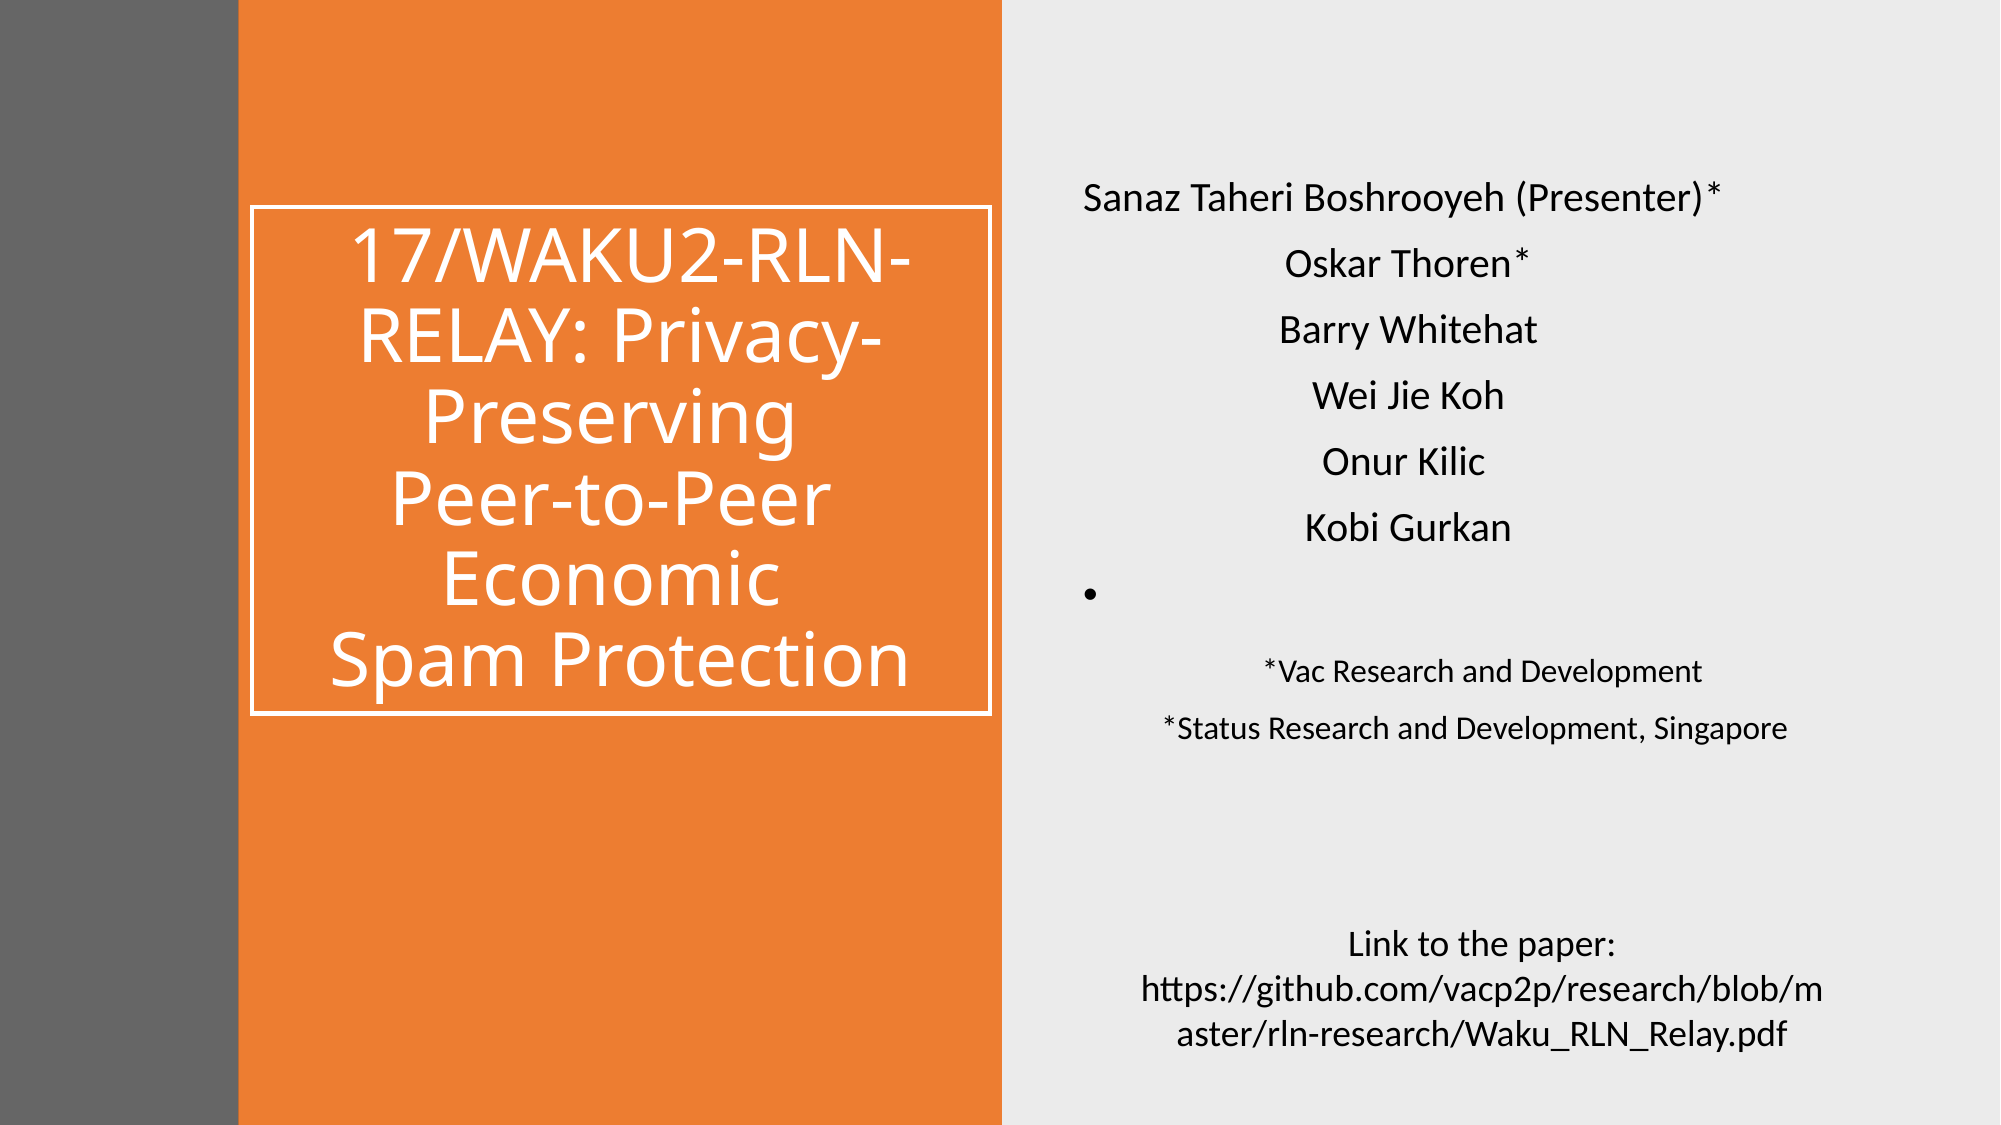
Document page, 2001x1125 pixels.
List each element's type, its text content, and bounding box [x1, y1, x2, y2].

title 17/WAKU2-RLN-RELAY: Privacy-Preserving Peer-to-Peer Economic Spam Protection [251, 206, 991, 714]
text_box Link to the paper: https://github.com/vacp2p/research/blob/master/rln-research/Waku_RLN_Relay.pdf [1122, 911, 1844, 1061]
text_box [0, 0, 2000, 1125]
text_box Sanaz Taheri Boshrooyeh (Presenter)* Oskar Thoren* Barry Whitehat Wei Jie Koh Onur Kilic Kobi Gurkan [1068, 168, 1898, 587]
subtitle *Vac Research and Development *Status Research and Development, Singapore [1068, 646, 1897, 769]
